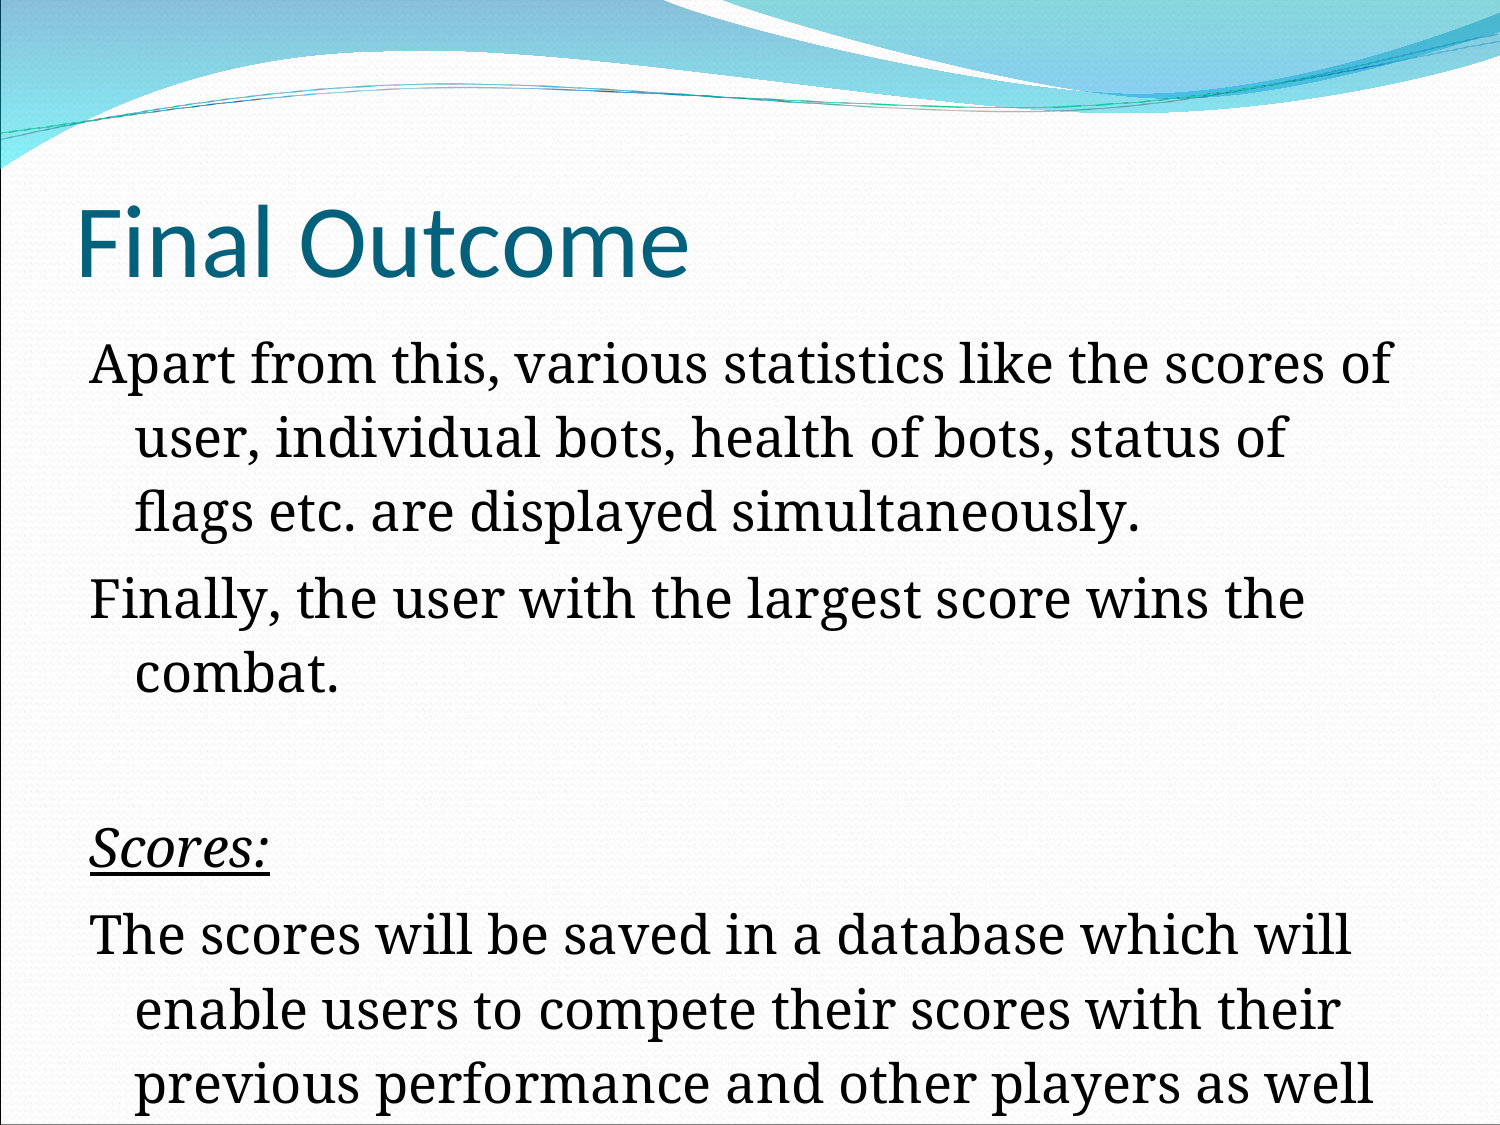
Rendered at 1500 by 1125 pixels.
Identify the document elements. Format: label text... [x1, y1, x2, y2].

picture [0, 0, 1500, 1125]
list Apart from this, various statistics like the scores of user, individual bots, health of bots, status of flags etc. are displayed simultaneously. Finally, the user with the largest score wins the combat. Scores: The scores will be saved in a database which will enable users to compete their scores with their previous performance and other players as well [75, 317, 1426, 1125]
title Final Outcome [75, 115, 1426, 304]
